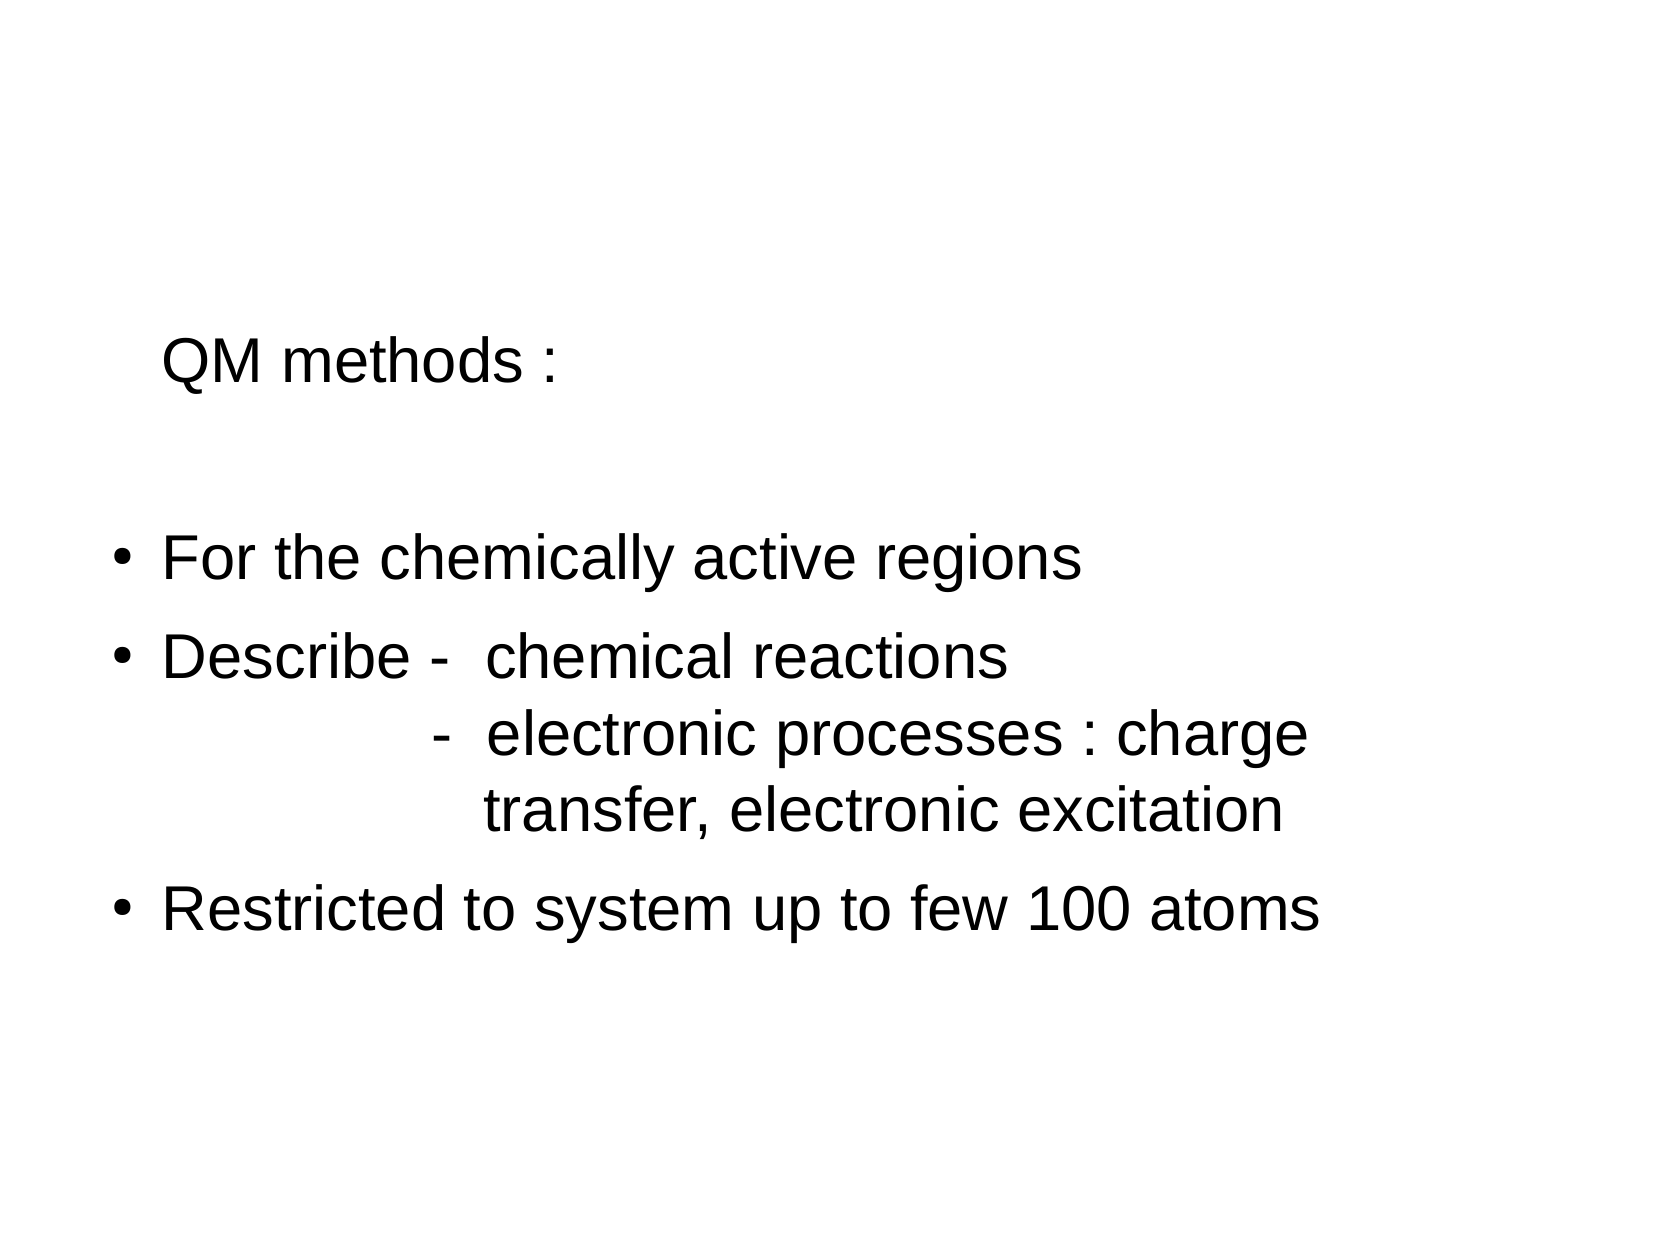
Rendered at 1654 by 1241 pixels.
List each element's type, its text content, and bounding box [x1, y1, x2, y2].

list QM methods : For the chemically active regions Describe - chemical reactions - electronic processes : charge transfer, electronic excitation Restricted to system up to few 100 atoms [94, 325, 1583, 945]
